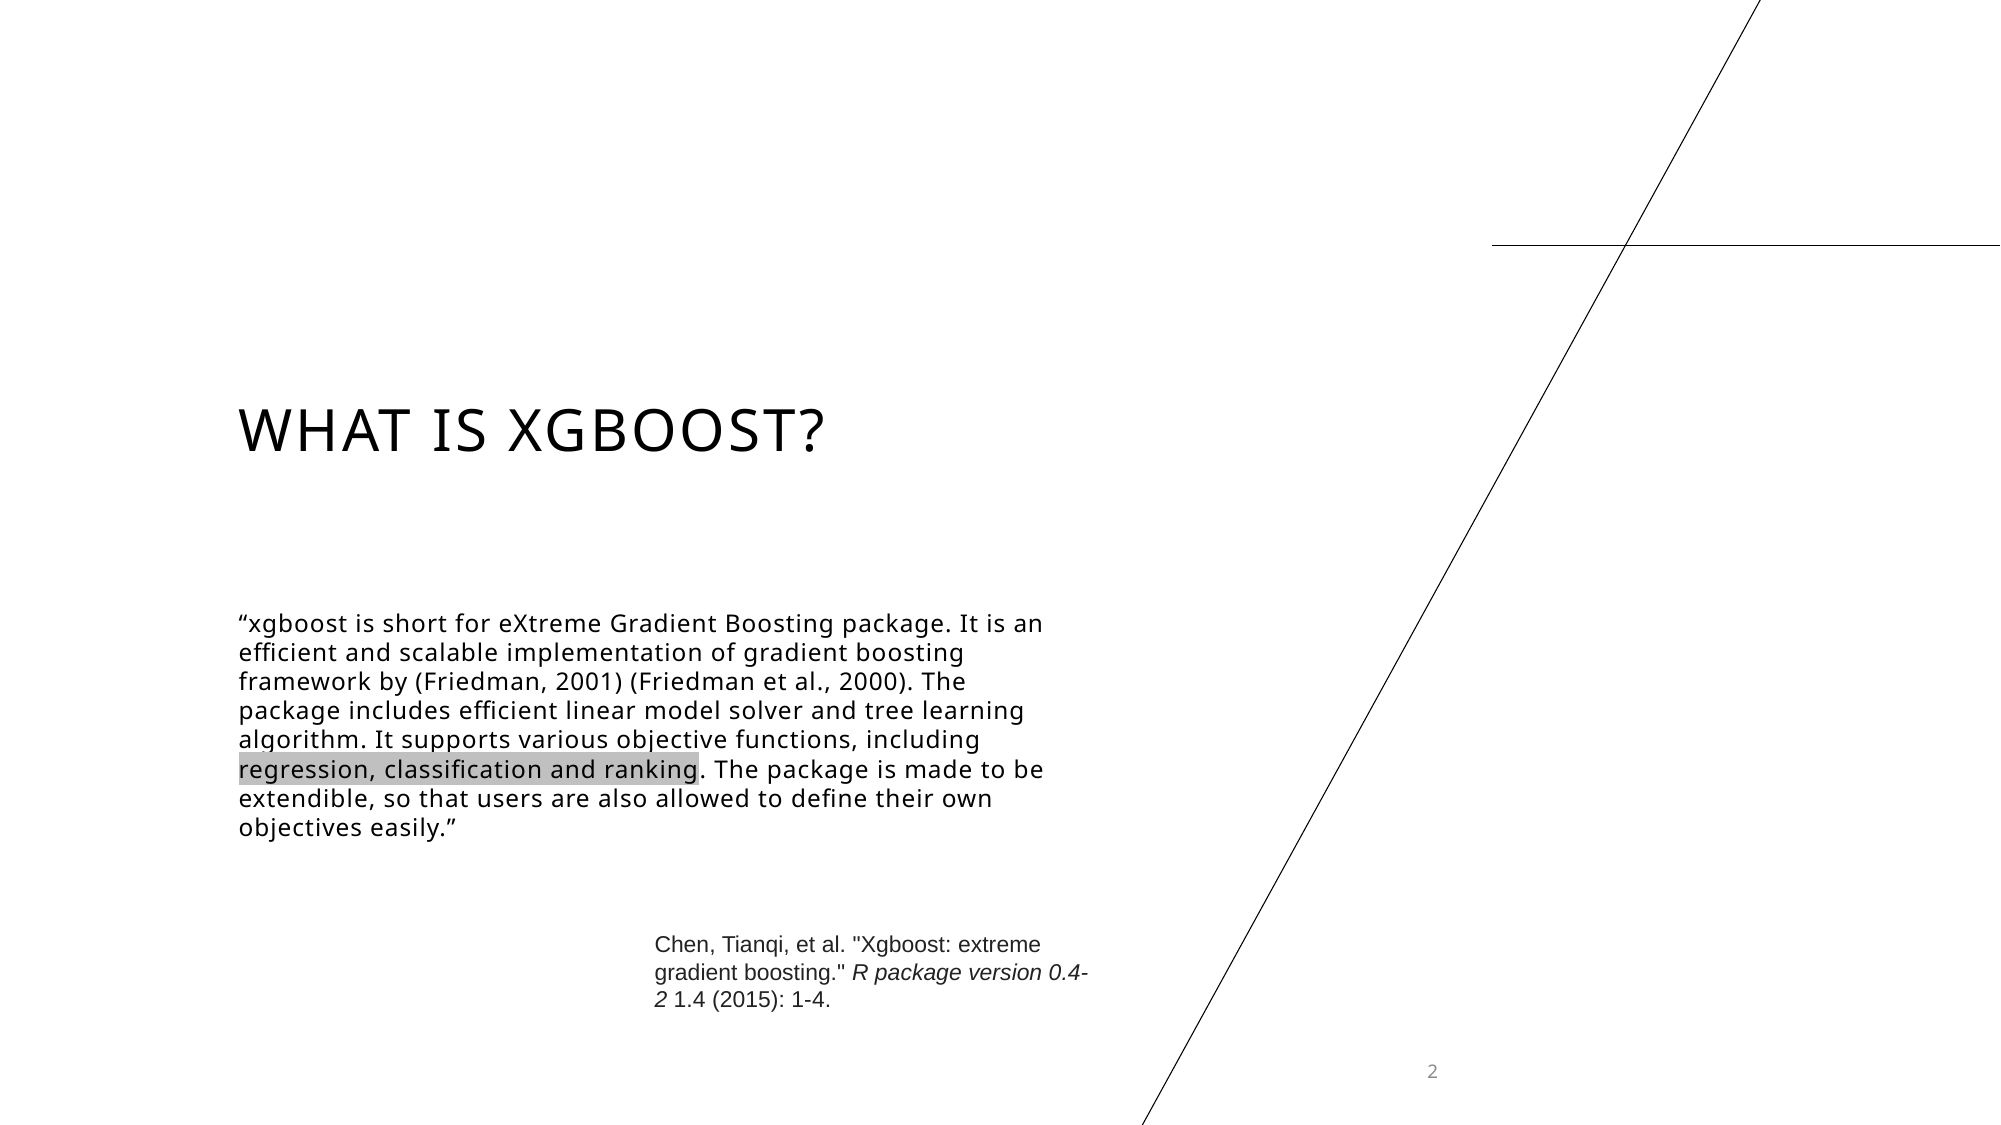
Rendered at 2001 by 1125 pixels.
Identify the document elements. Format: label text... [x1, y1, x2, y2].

text_box ‹#› [1412, 1042, 1863, 1103]
text_box Chen, Tianqi, et al. "Xgboost: extreme gradient boosting." R package version 0.4-2 1.4 (2015): 1-4. [639, 922, 1121, 1021]
title What is xgboost? [223, 274, 1062, 471]
list “xgboost is short for eXtreme Gradient Boosting package. It is an efficient and scalable implementation of gradient boosting framework by (Friedman, 2001) (Friedman et al., 2000). The package includes efficient linear model solver and tree learning algorithm. It supports various objective functions, including regression, classification and ranking. The package is made to be extendible, so that users are also allowed to define their own objectives easily.” [223, 471, 1121, 972]
